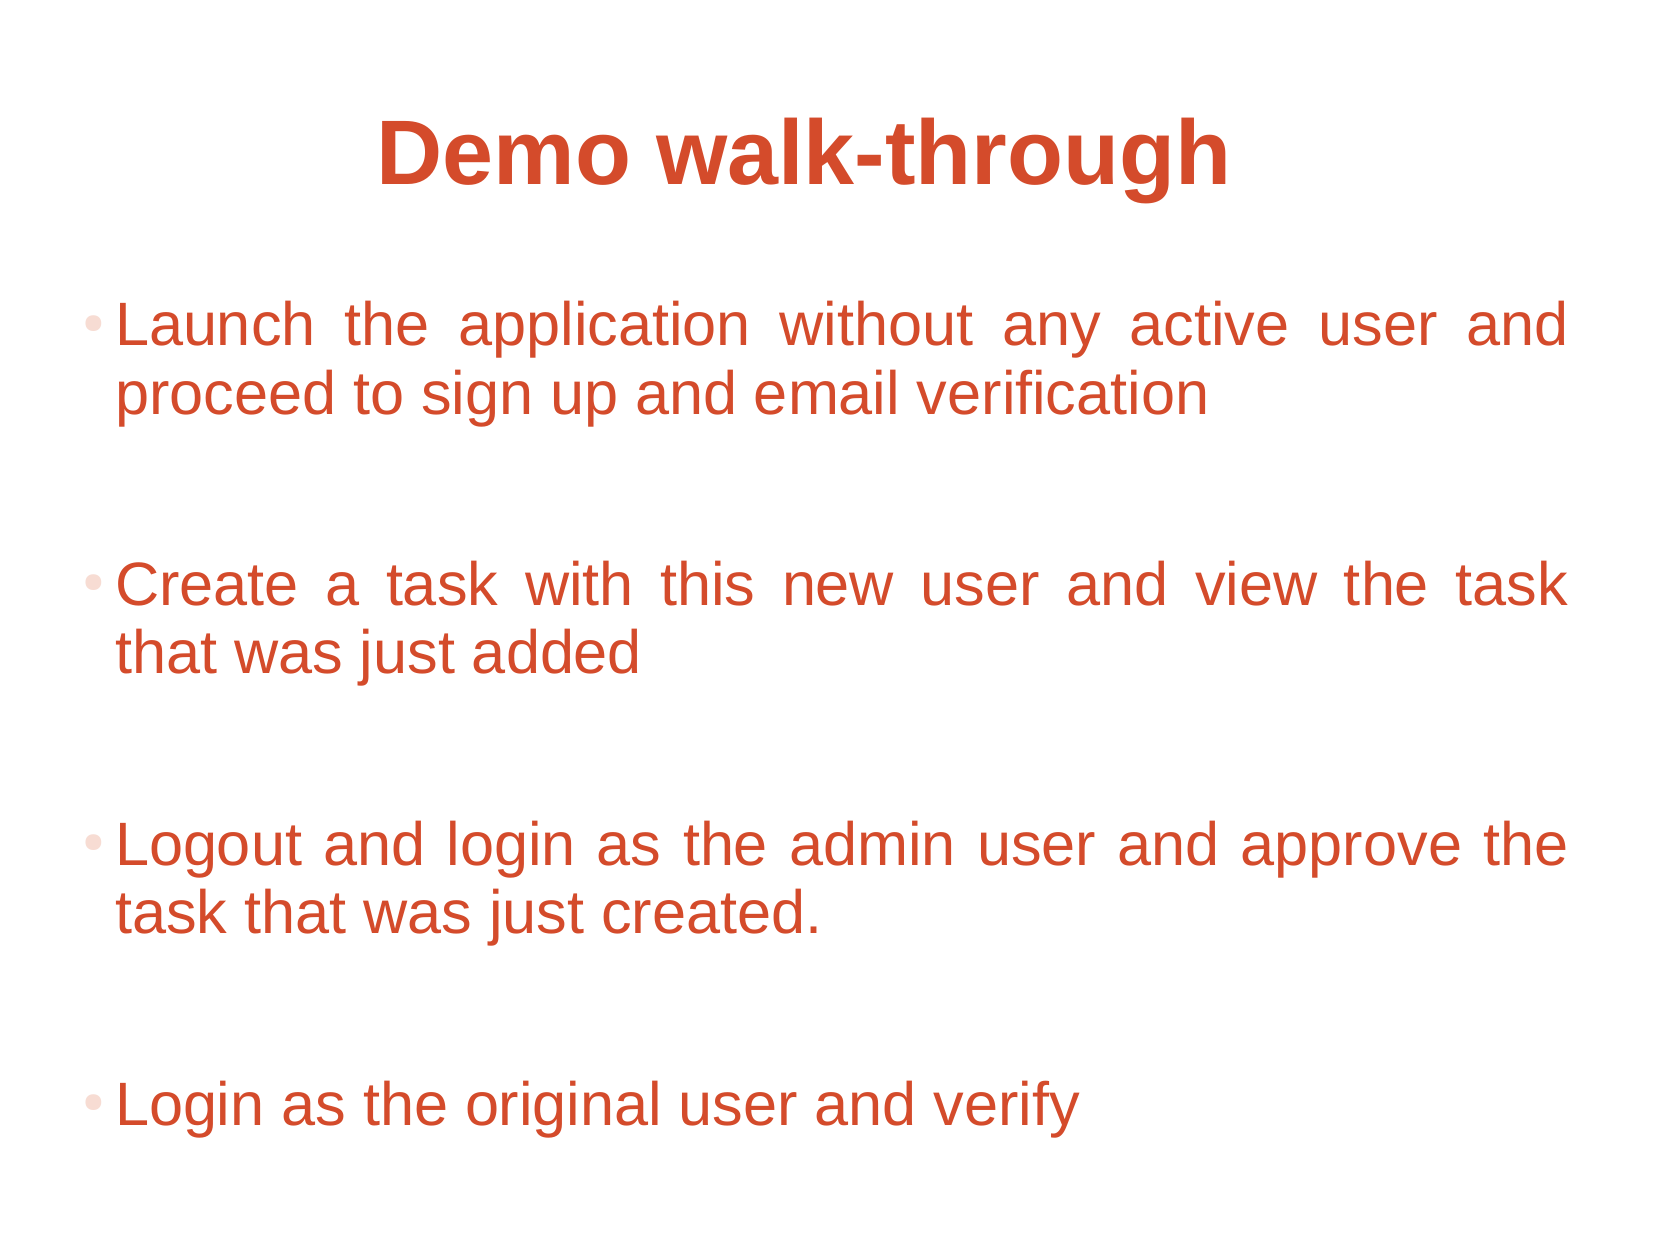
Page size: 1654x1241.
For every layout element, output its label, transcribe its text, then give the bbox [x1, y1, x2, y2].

list Launch the application without any active user and proceed to sign up and email verification Create a task with this new user and view the task that was just added Logout and login as the admin user and approve the task that was just created. Login as the original user and verify [82, 290, 1571, 1141]
title Demo walk-through [82, 49, 1571, 257]
